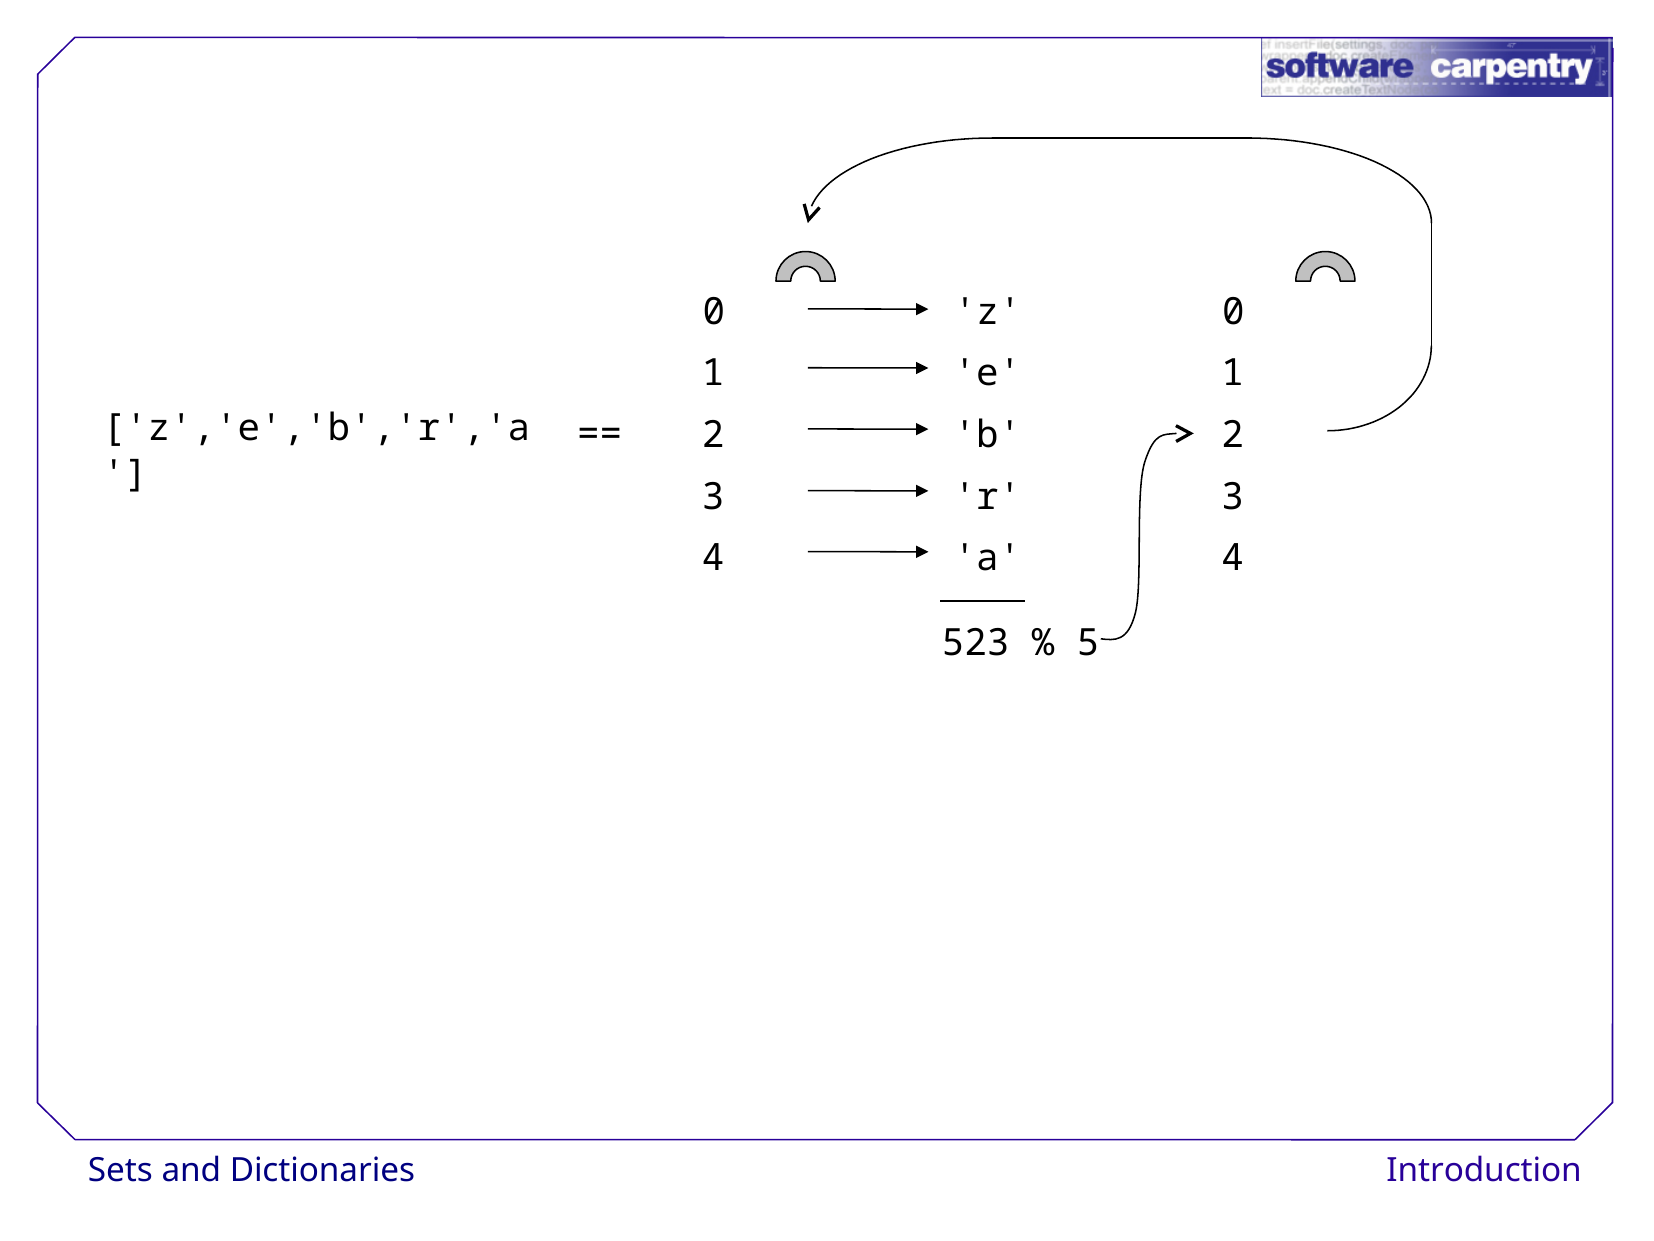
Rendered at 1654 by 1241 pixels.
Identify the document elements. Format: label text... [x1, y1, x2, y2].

text_box 2 [1166, 394, 1299, 455]
text_box 3 [647, 455, 779, 517]
text_box 3 [1166, 455, 1299, 517]
text_box 'e' [921, 332, 1054, 393]
text_box [1297, 251, 1355, 282]
text_box 4 [1166, 517, 1299, 593]
text_box 4 [647, 517, 779, 593]
table_cell [779, 341, 836, 402]
text_box [777, 251, 836, 282]
table_cell [779, 523, 836, 583]
text_box 0 [647, 271, 780, 347]
text_box 'r' [921, 469, 1054, 516]
table_header [1300, 281, 1356, 341]
picture [1261, 39, 1613, 97]
text_box 'a' [921, 516, 1054, 592]
text_box 'z' [921, 271, 1054, 332]
text_box 0 [1167, 271, 1300, 347]
text_box 1 [1166, 332, 1299, 394]
table_cell [779, 402, 836, 462]
text_box 2 [666, 394, 779, 455]
table_cell [1299, 462, 1356, 523]
table_cell [1299, 341, 1356, 402]
text_box 'b' [921, 393, 1054, 469]
text_box 523 % 5 [921, 602, 1120, 678]
table_header [780, 281, 836, 341]
text_box ['z','e','b','r','a'] [80, 393, 533, 469]
text_box == [533, 393, 666, 469]
table_cell [1299, 402, 1356, 462]
table_cell [779, 462, 836, 523]
text_box 1 [647, 332, 779, 394]
table_cell [1299, 523, 1356, 583]
